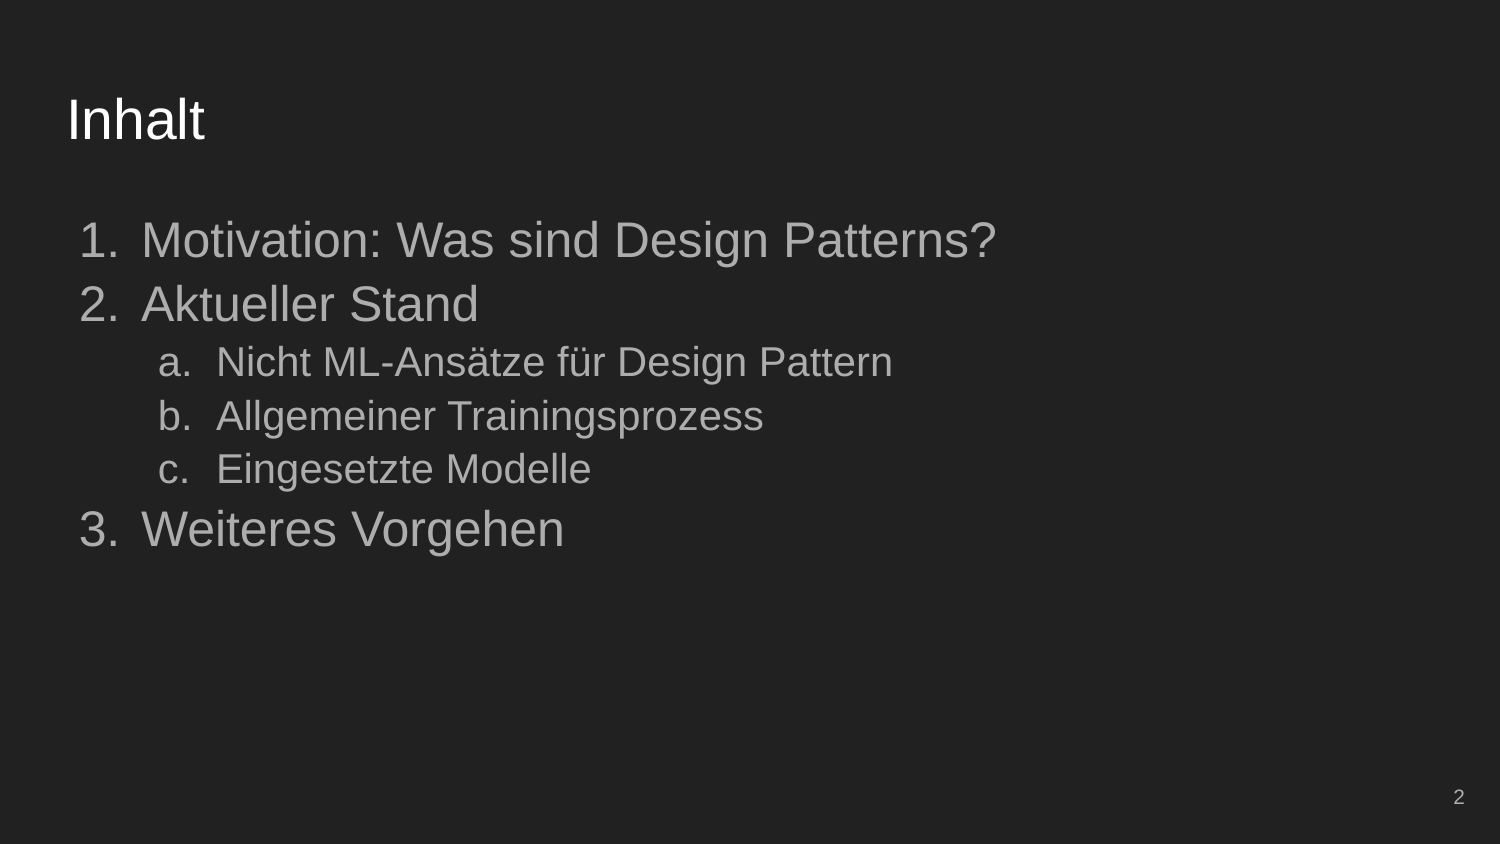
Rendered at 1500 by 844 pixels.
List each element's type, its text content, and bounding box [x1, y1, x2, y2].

list Motivation: Was sind Design Patterns? Aktueller Stand Nicht ML-Ansätze für Design Pattern Allgemeiner Trainingsprozess Eingesetzte Modelle Weiteres Vorgehen [51, 189, 1449, 750]
title Inhalt [51, 72, 1449, 167]
slide_number <number> [1389, 764, 1480, 830]
